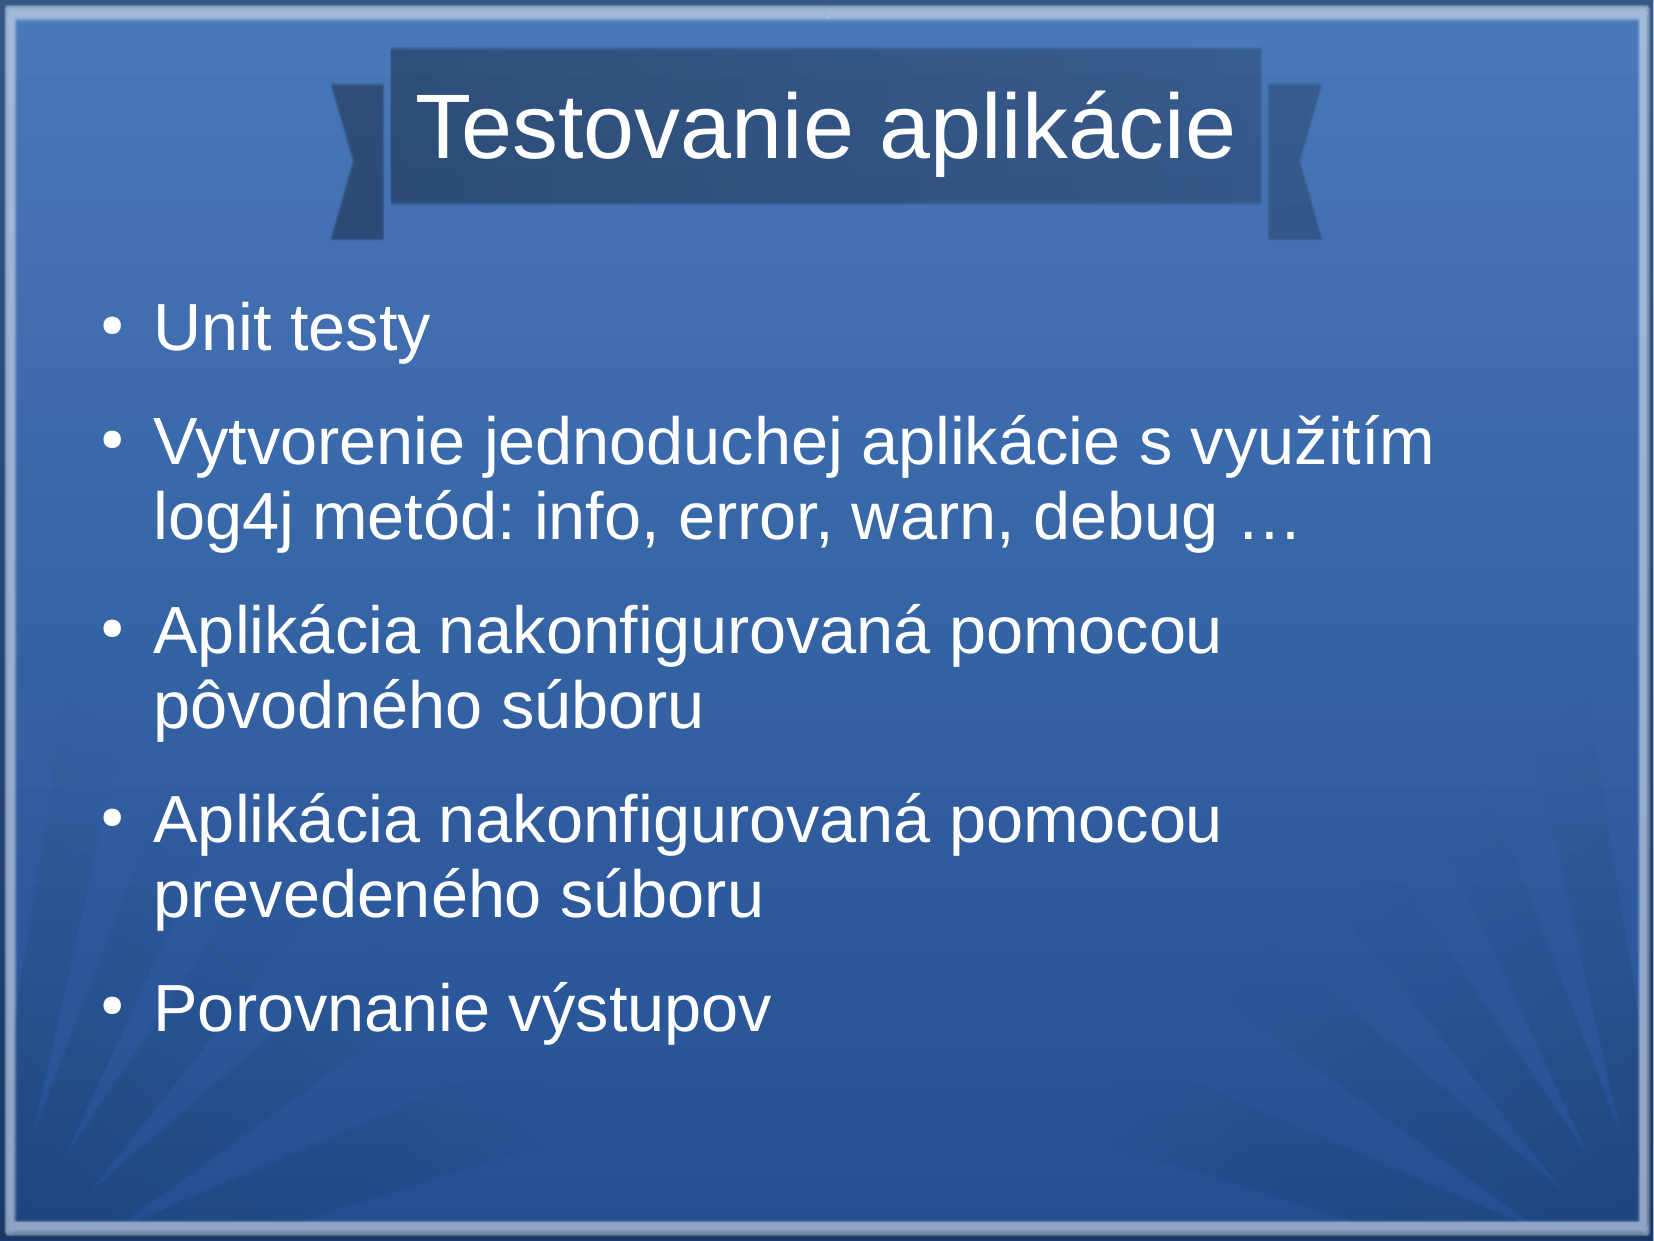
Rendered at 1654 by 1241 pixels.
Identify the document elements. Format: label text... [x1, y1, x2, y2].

picture [0, 0, 1654, 1241]
list Unit testy Vytvorenie jednoduchej aplikácie s využitím log4j metód: info, error, warn, debug … Aplikácia nakonfigurovaná pomocou pôvodného súboru Aplikácia nakonfigurovaná pomocou prevedeného súboru Porovnanie výstupov [82, 290, 1538, 1010]
title Testovanie aplikácie [389, 49, 1264, 205]
